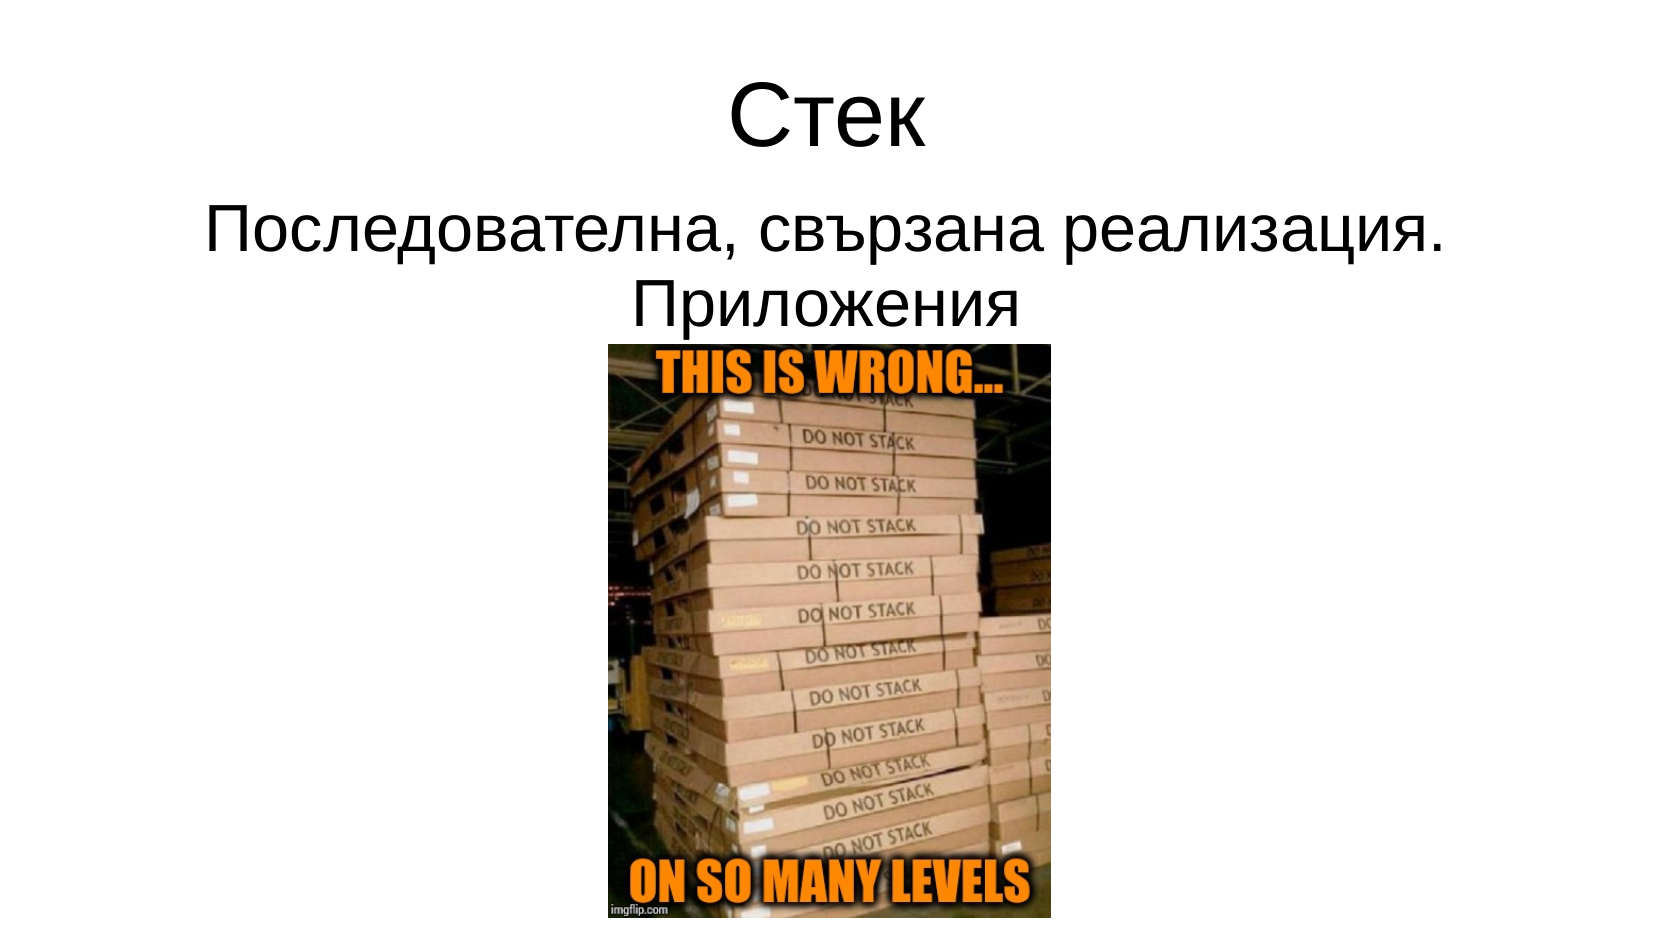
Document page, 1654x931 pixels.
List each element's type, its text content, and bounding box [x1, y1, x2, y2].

subtitle Последователна, свързана реализация. Приложения [82, 187, 1571, 345]
title Стек [82, 37, 1571, 187]
picture [608, 344, 1051, 918]
